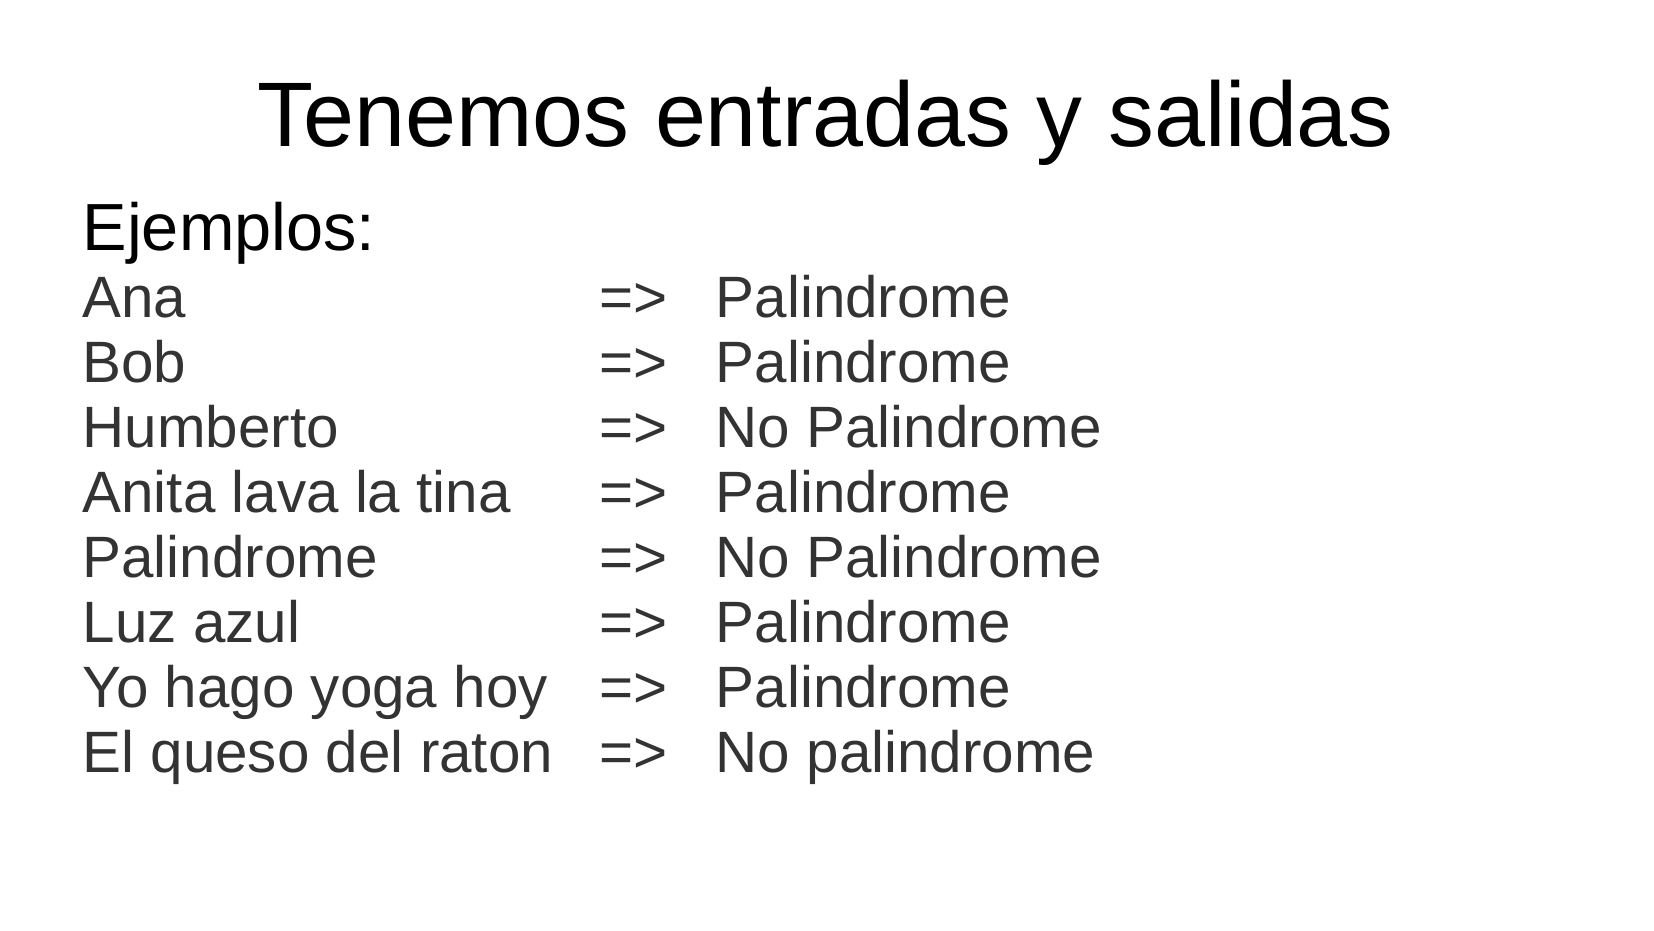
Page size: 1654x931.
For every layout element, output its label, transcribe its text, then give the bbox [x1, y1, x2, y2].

subtitle Ejemplos: Ana => Palindrome Bob => Palindrome Humberto => No Palindrome Anita lava la tina => Palindrome Palindrome => No Palindrome Luz azul => Palindrome Yo hago yoga hoy => Palindrome El queso del raton => No palindrome [82, 87, 1571, 888]
title Tenemos entradas y salidas [82, 37, 1571, 87]
